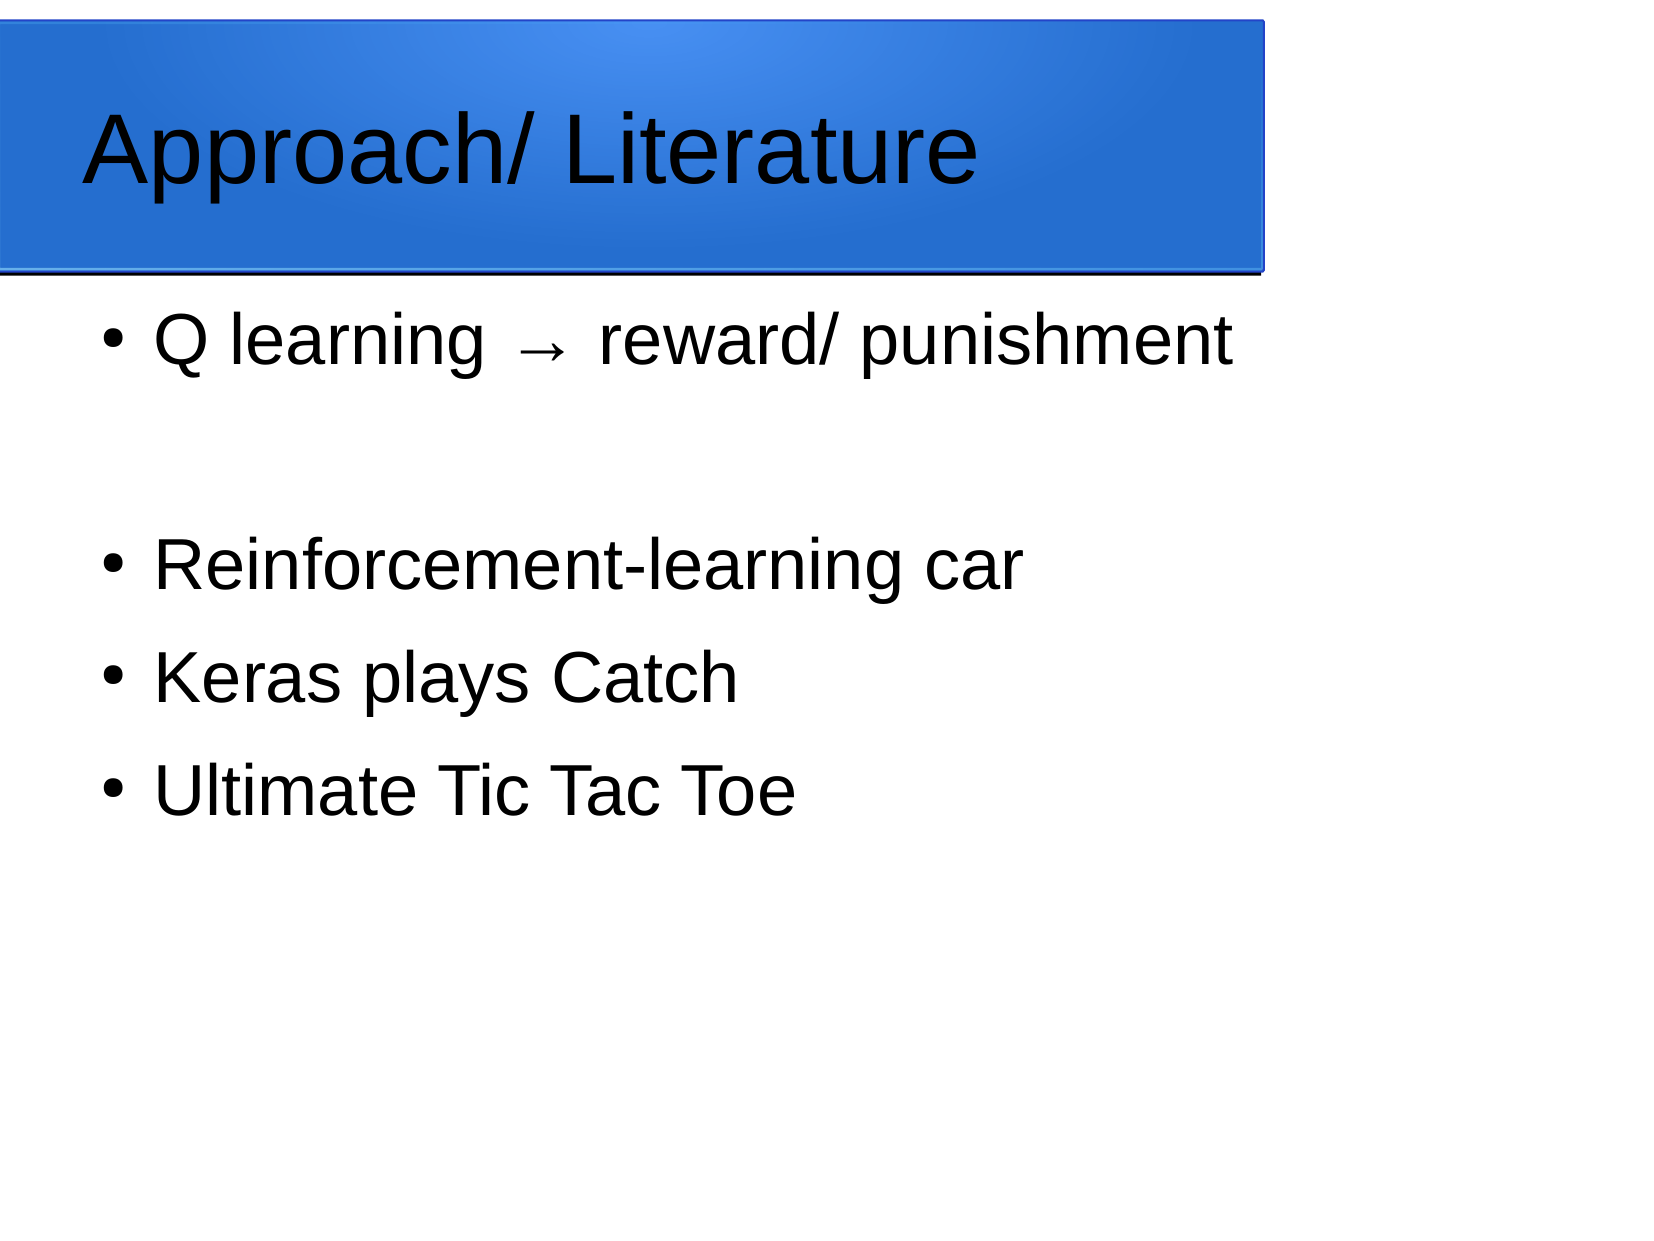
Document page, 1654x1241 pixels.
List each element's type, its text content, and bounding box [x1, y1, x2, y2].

list Q learning → reward/ punishment Reinforcement-learning car Keras plays Catch Ultimate Tic Tac Toe [82, 299, 1571, 1019]
title Approach/ Literature [82, 47, 1235, 252]
